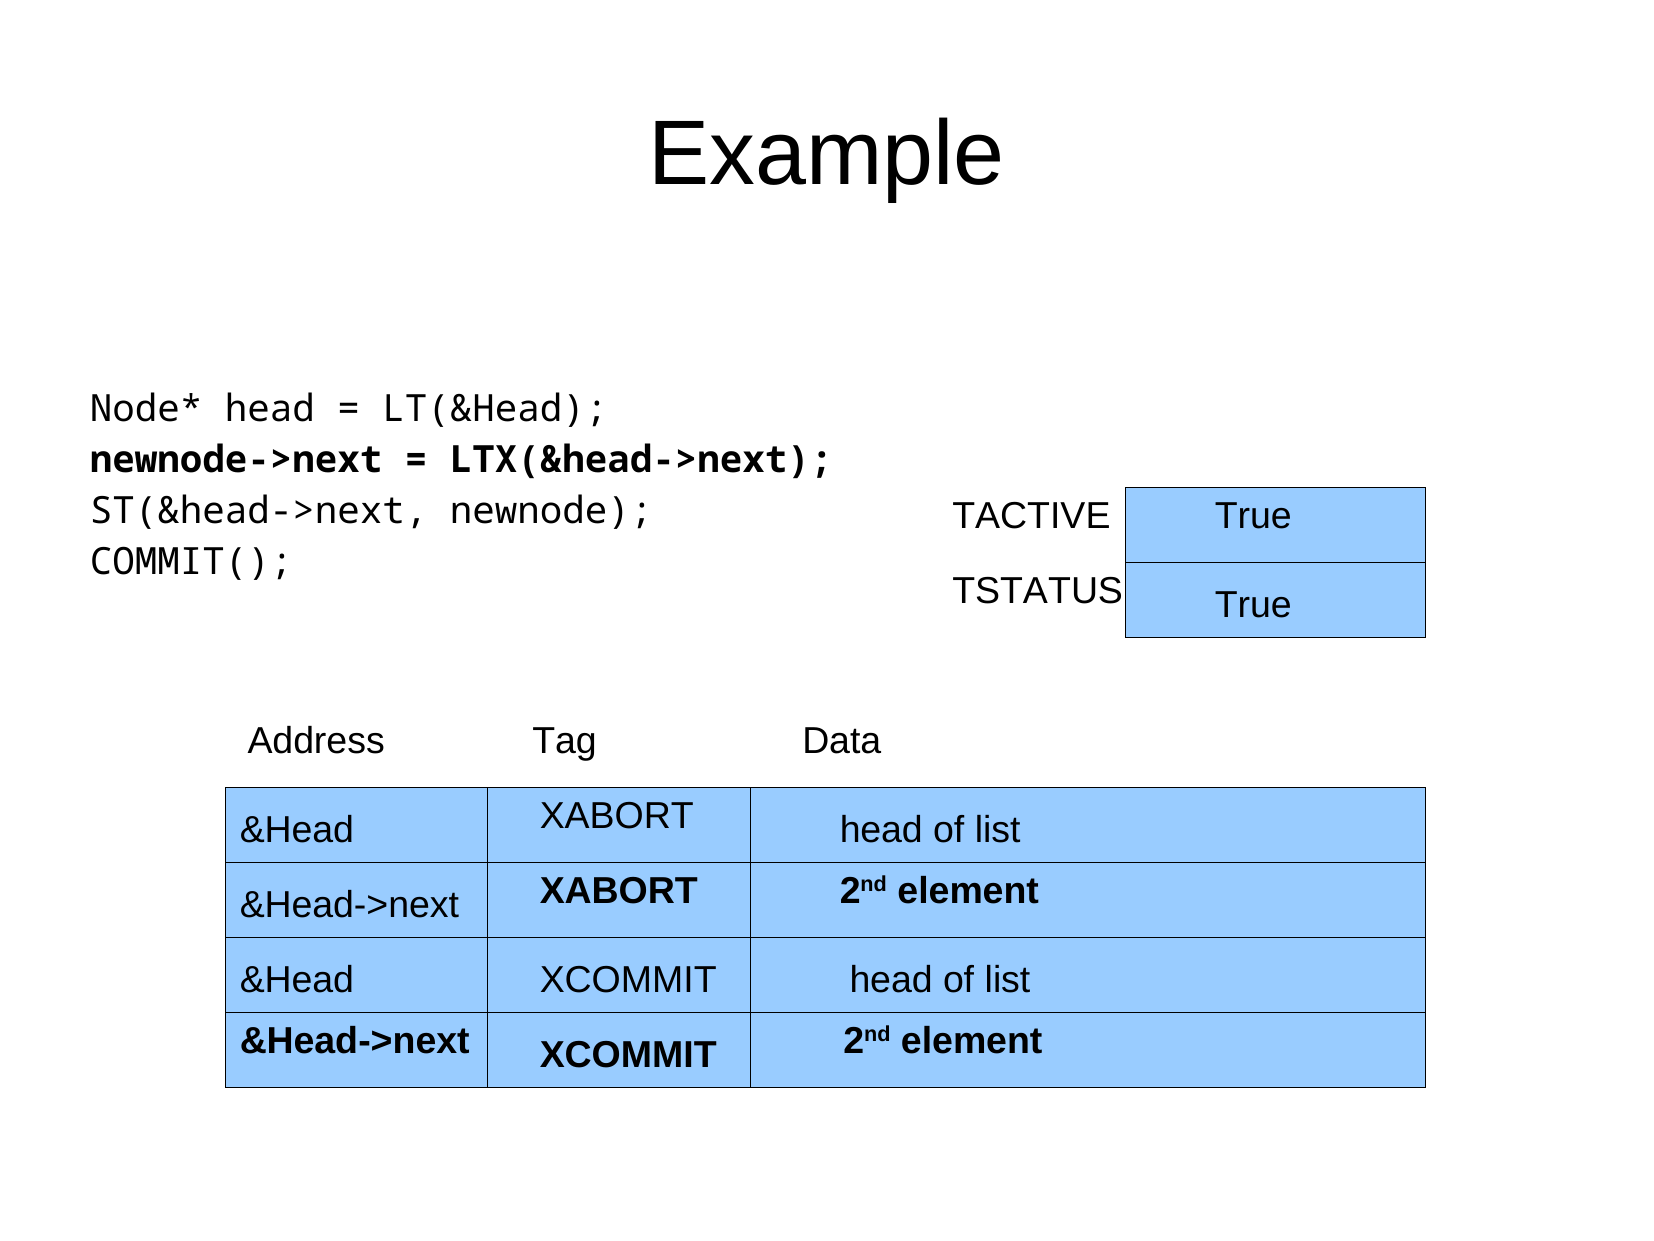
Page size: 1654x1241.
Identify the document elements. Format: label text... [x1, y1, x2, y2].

text_box 2nd element [828, 1012, 1022, 1077]
text_box head of list [825, 800, 1003, 862]
text_box Tag [517, 712, 601, 775]
text_box XCOMMIT [525, 1025, 700, 1090]
text_box XABORT [525, 862, 685, 926]
text_box True [1200, 487, 1293, 550]
text_box [488, 787, 750, 1088]
text_box [751, 750, 1426, 1088]
text_box TSTATUS [937, 562, 1108, 625]
text_box 2nd element [825, 862, 1018, 927]
text_box &Head [225, 950, 349, 1012]
text_box TACTIVE [937, 487, 1097, 550]
text_box &Head->next [225, 875, 435, 937]
text_box [1125, 487, 1426, 638]
text_box True [1200, 575, 1293, 638]
text_box Node* head = LT(&Head); newnode->next = LTX(&head->next); ST(&head->next, newnode); COMMIT(); [75, 373, 863, 564]
title Example [82, 49, 1571, 257]
text_box head of list [834, 950, 1013, 1012]
text_box Address [232, 712, 376, 775]
text_box [225, 787, 487, 1088]
text_box &Head [225, 800, 349, 863]
text_box XABORT [525, 787, 682, 850]
text_box XCOMMIT [525, 950, 700, 1013]
text_box Data [787, 712, 882, 775]
text_box &Head->next [225, 1012, 444, 1076]
